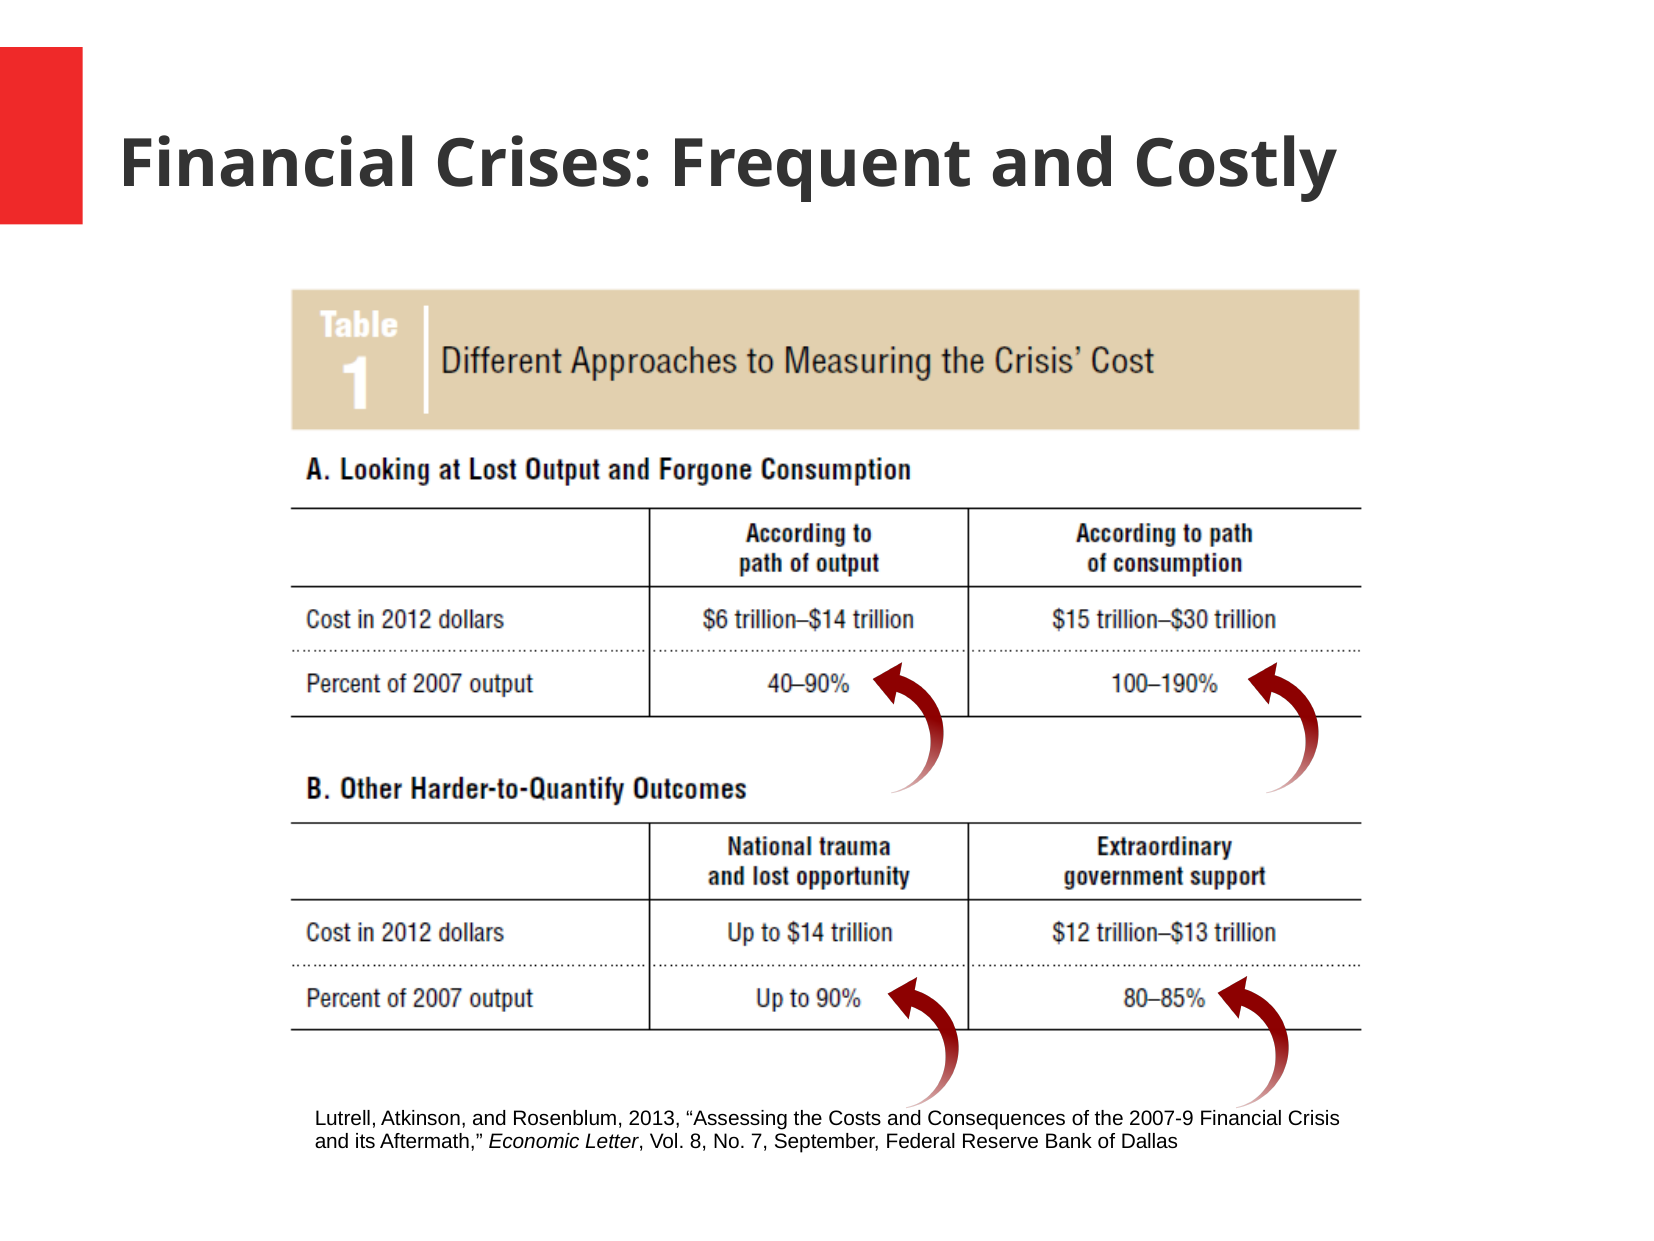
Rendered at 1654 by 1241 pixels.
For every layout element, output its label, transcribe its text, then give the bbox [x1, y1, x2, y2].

text_box Lutrell, Atkinson, and Rosenblum, 2013, “Assessing the Costs and Consequences of the 2007-9 Financial Crisis and its Aftermath,” Economic Letter, Vol. 8, No. 7, September, Federal Reserve Bank of Dallas [300, 1099, 1362, 1161]
title Financial Crises: Frequent and Costly [118, 49, 1571, 257]
picture [285, 284, 1371, 1111]
